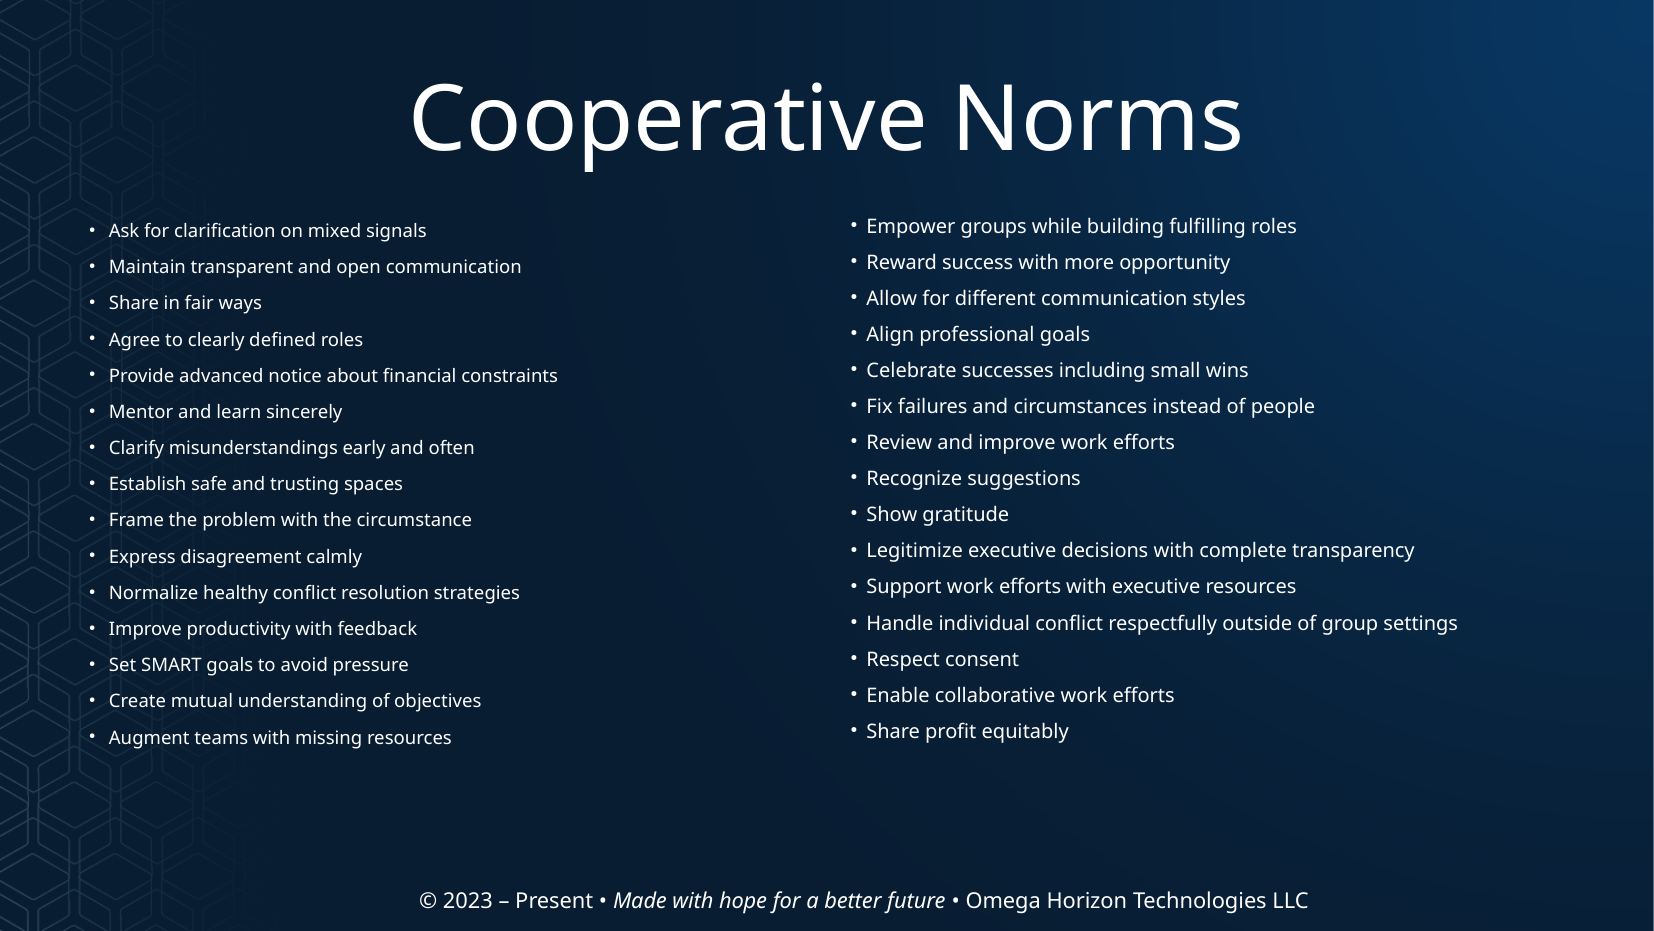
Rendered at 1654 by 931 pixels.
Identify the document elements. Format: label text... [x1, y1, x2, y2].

title Cooperative Norms [82, 37, 1571, 193]
picture [0, 0, 1654, 931]
list Empower groups while building fulfilling roles Reward success with more opportunity Allow for different communication styles Align professional goals Celebrate successes including small wins Fix failures and circumstances instead of people Review and improve work efforts Recognize suggestions Show gratitude Legitimize executive decisions with complete transparency Support work efforts with executive resources Handle individual conflict respectfully outside of group settings Respect consent Enable collaborative work efforts Share profit equitably [845, 211, 1572, 752]
list Ask for clarification on mixed signals Maintain transparent and open communication Share in fair ways Agree to clearly defined roles Provide advanced notice about financial constraints Mentor and learn sincerely Clarify misunderstandings early and often Establish safe and trusting spaces Frame the problem with the circumstance Express disagreement calmly Normalize healthy conflict resolution strategies Improve productivity with feedback Set SMART goals to avoid pressure Create mutual understanding of objectives Augment teams with missing resources [82, 217, 809, 758]
